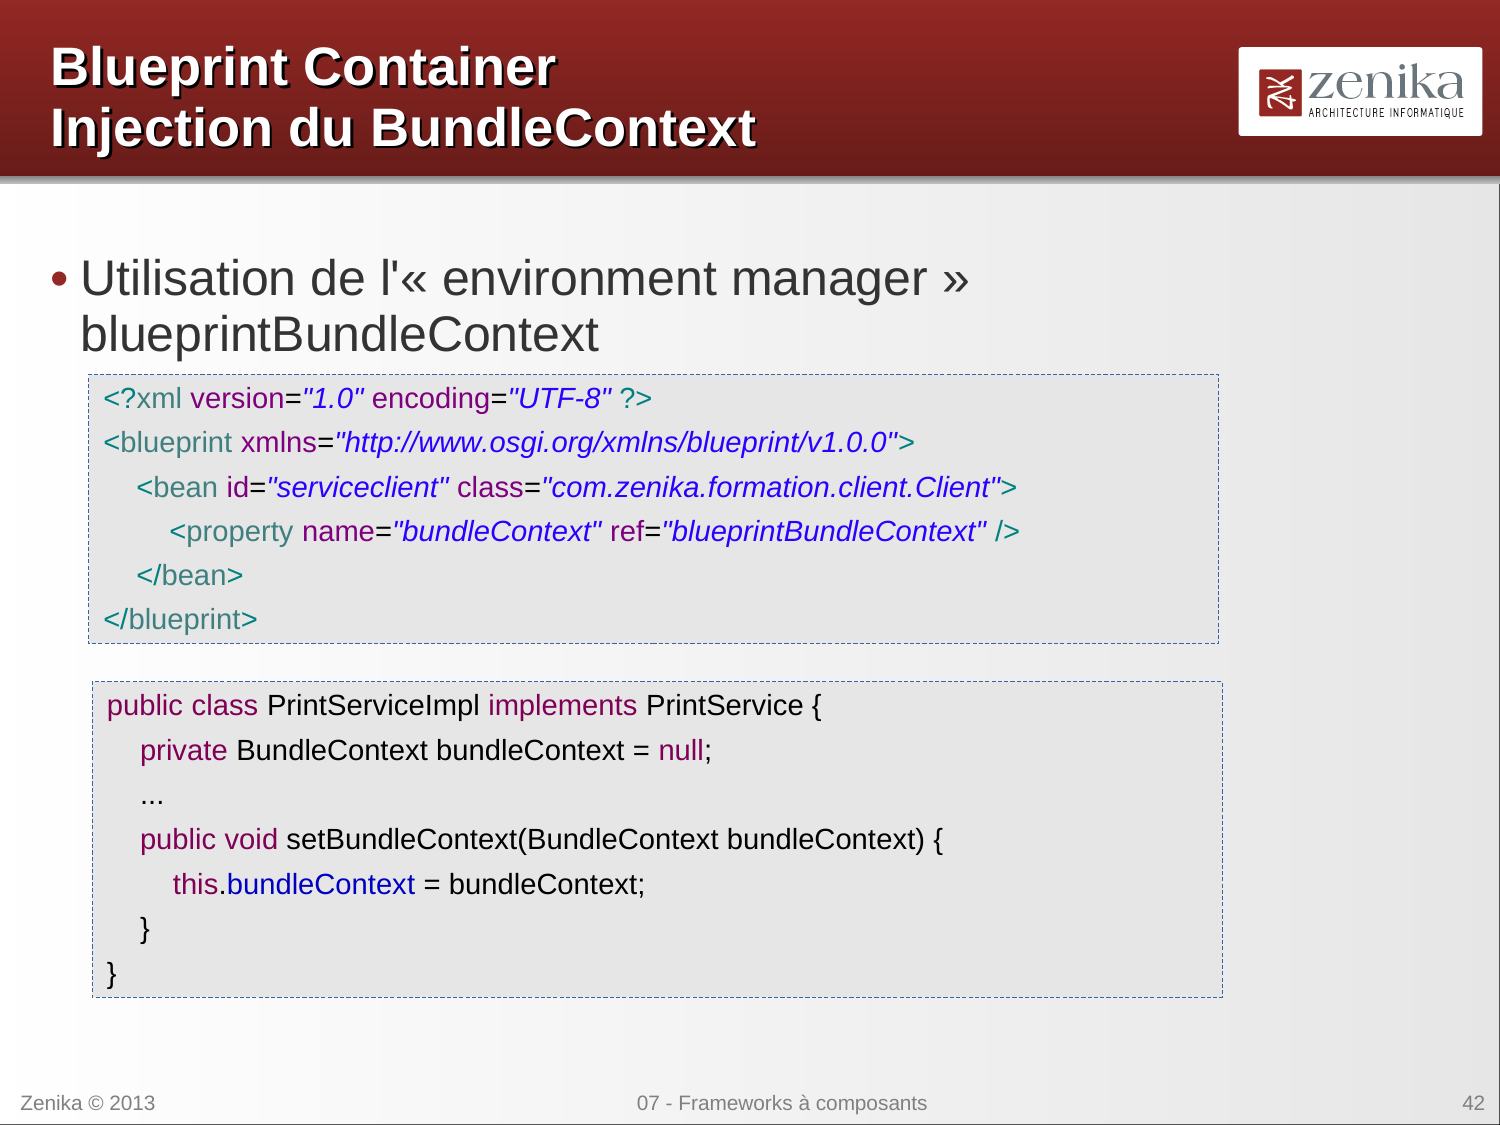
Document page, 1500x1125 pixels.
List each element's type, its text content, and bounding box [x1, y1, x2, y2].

list public class PrintServiceImpl implements PrintService { private BundleContext bundleContext = null; ... public void setBundleContext(BundleContext bundleContext) { this.bundleContext = bundleContext; } } [92, 681, 1223, 998]
list Utilisation de l'« environment manager » blueprintBundleContext [50, 249, 1435, 1079]
picture [1257, 58, 1464, 125]
title Blueprint Container Injection du BundleContext [50, 15, 1206, 180]
list <?xml version="1.0" encoding="UTF-8" ?> <blueprint xmlns="http://www.osgi.org/xmlns/blueprint/v1.0.0"> <bean id="serviceclient" class="com.zenika.formation.client.Client"> <property name="bundleContext" ref="blueprintBundleContext" /> </bean> </blueprint> [88, 374, 1219, 644]
